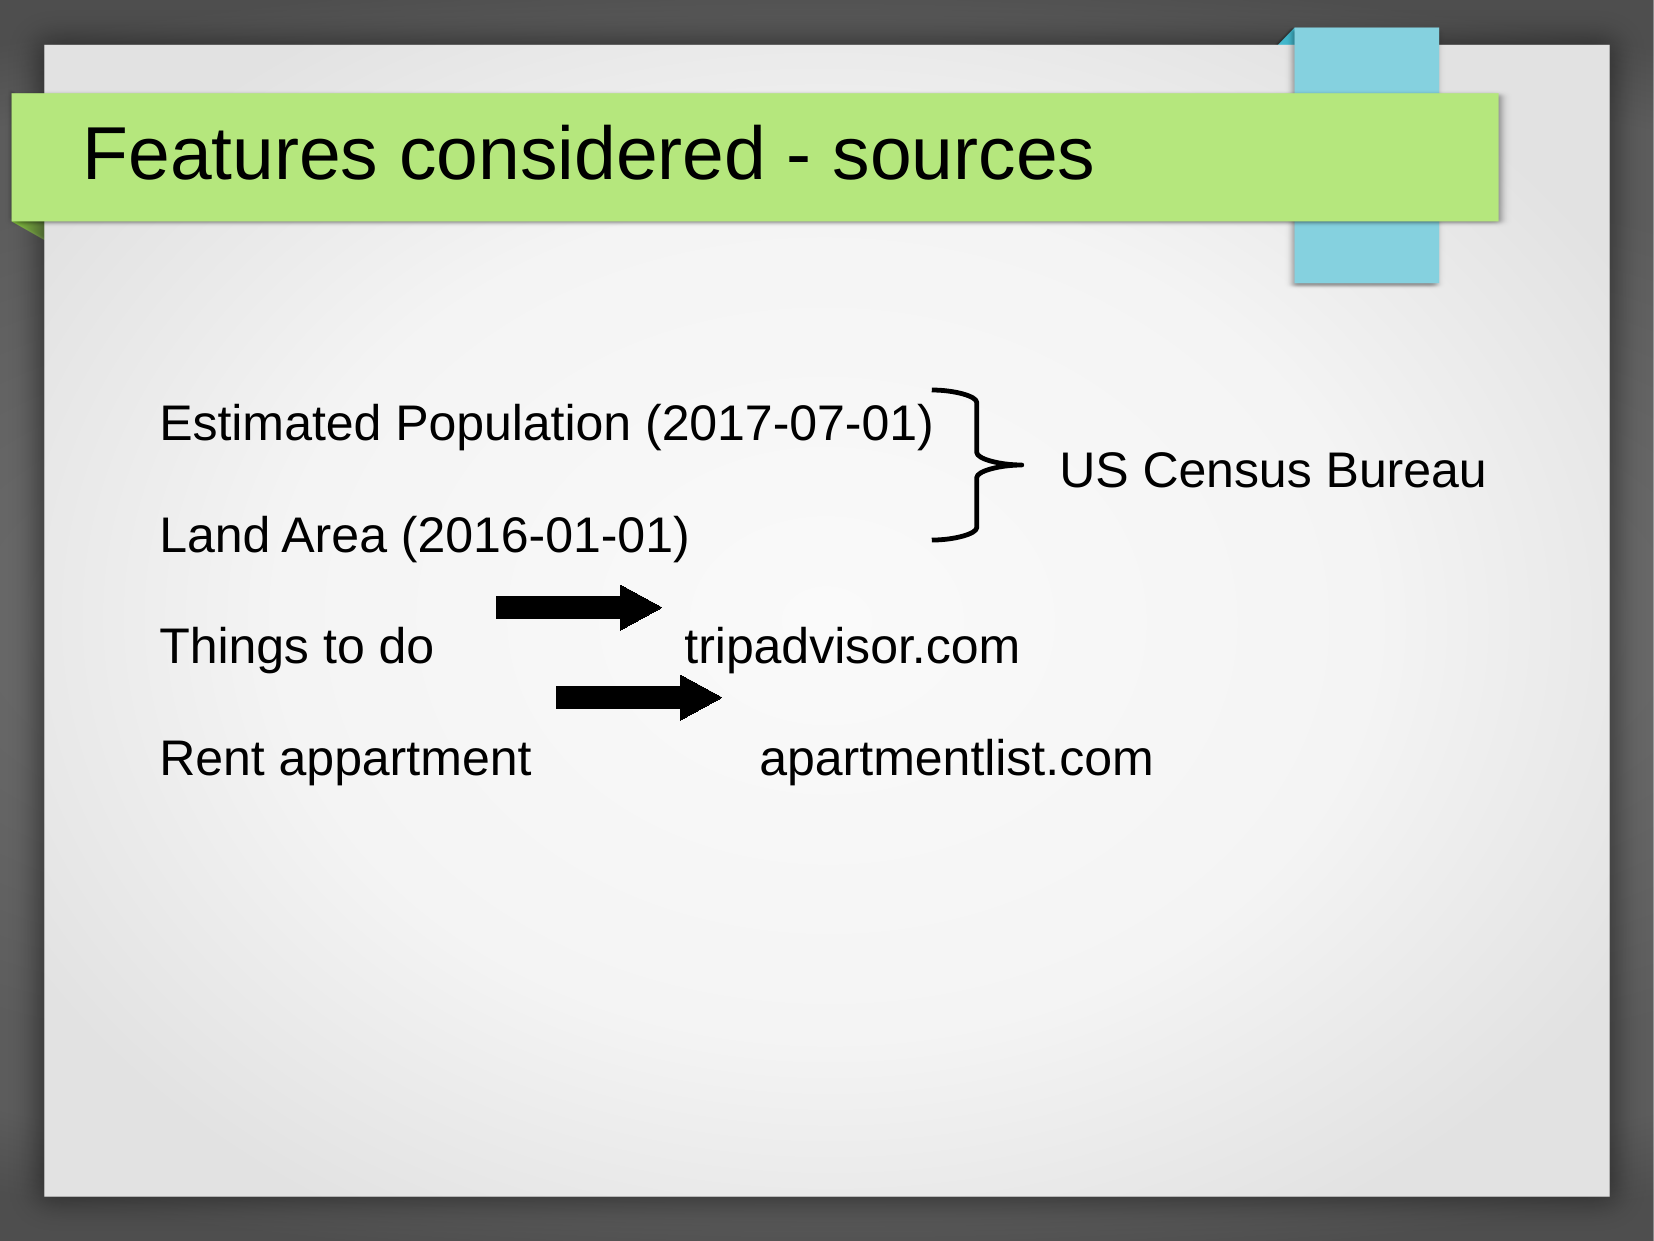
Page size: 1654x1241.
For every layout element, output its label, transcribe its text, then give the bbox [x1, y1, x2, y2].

title Features considered - sources [82, 94, 1264, 213]
subtitle Estimated Population (2017-07-01) Land Area (2016-01-01) Things to do tripadvisor.com Rent appartment apartmentlist.com [159, 395, 1648, 1115]
picture [0, 0, 1654, 1241]
text_box [556, 675, 722, 721]
text_box US Census Bureau [1044, 435, 1502, 497]
text_box [496, 585, 662, 631]
